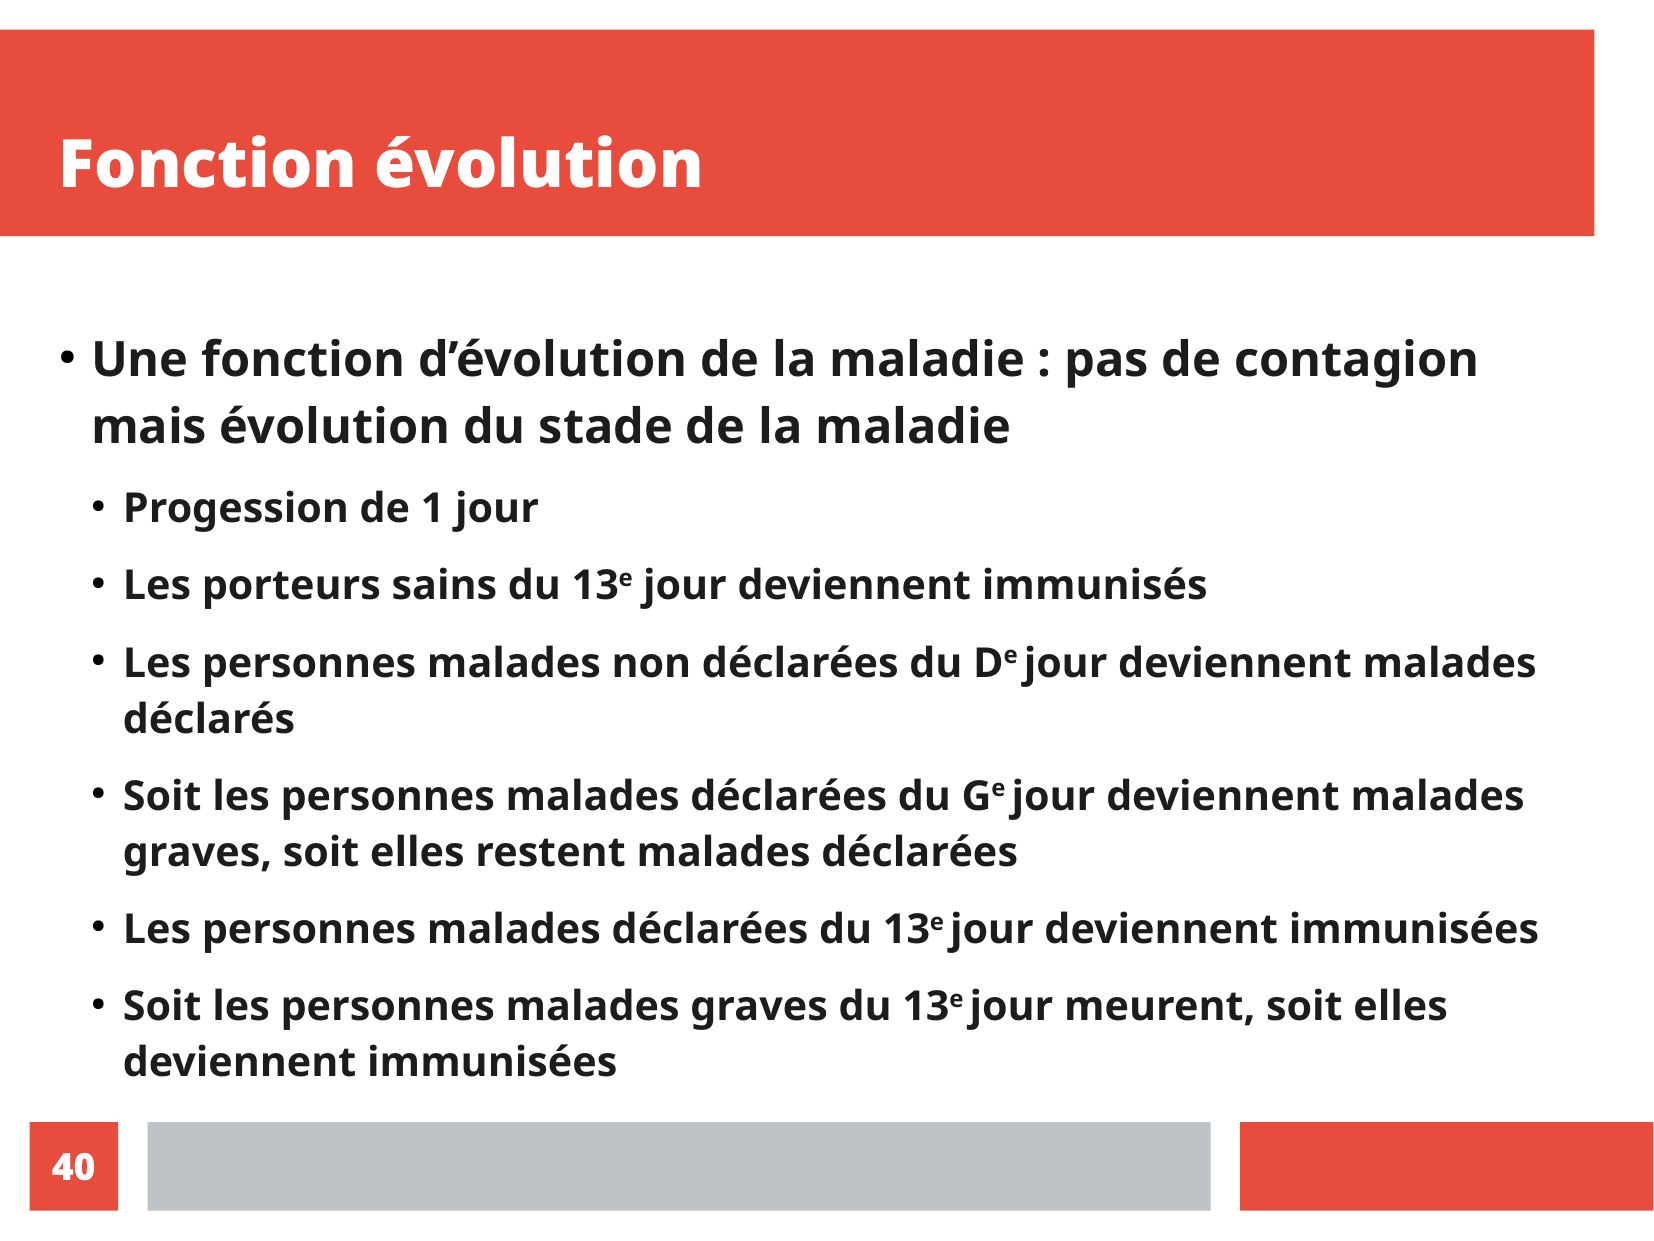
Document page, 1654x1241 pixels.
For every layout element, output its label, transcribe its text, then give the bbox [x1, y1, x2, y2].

list Une fonction d’évolution de la maladie : pas de contagion mais évolution du stade de la maladie Progession de 1 jour Les porteurs sains du 13e jour deviennent immunisés Les personnes malades non déclarées du De jour deviennent malades déclarés Soit les personnes malades déclarées du Ge jour deviennent malades graves, soit elles restent malades déclarées Les personnes malades déclarées du 13e jour deviennent immunisées Soit les personnes malades graves du 13e jour meurent, soit elles deviennent immunisées [59, 324, 1565, 1093]
title Fonction évolution [59, 59, 1595, 207]
